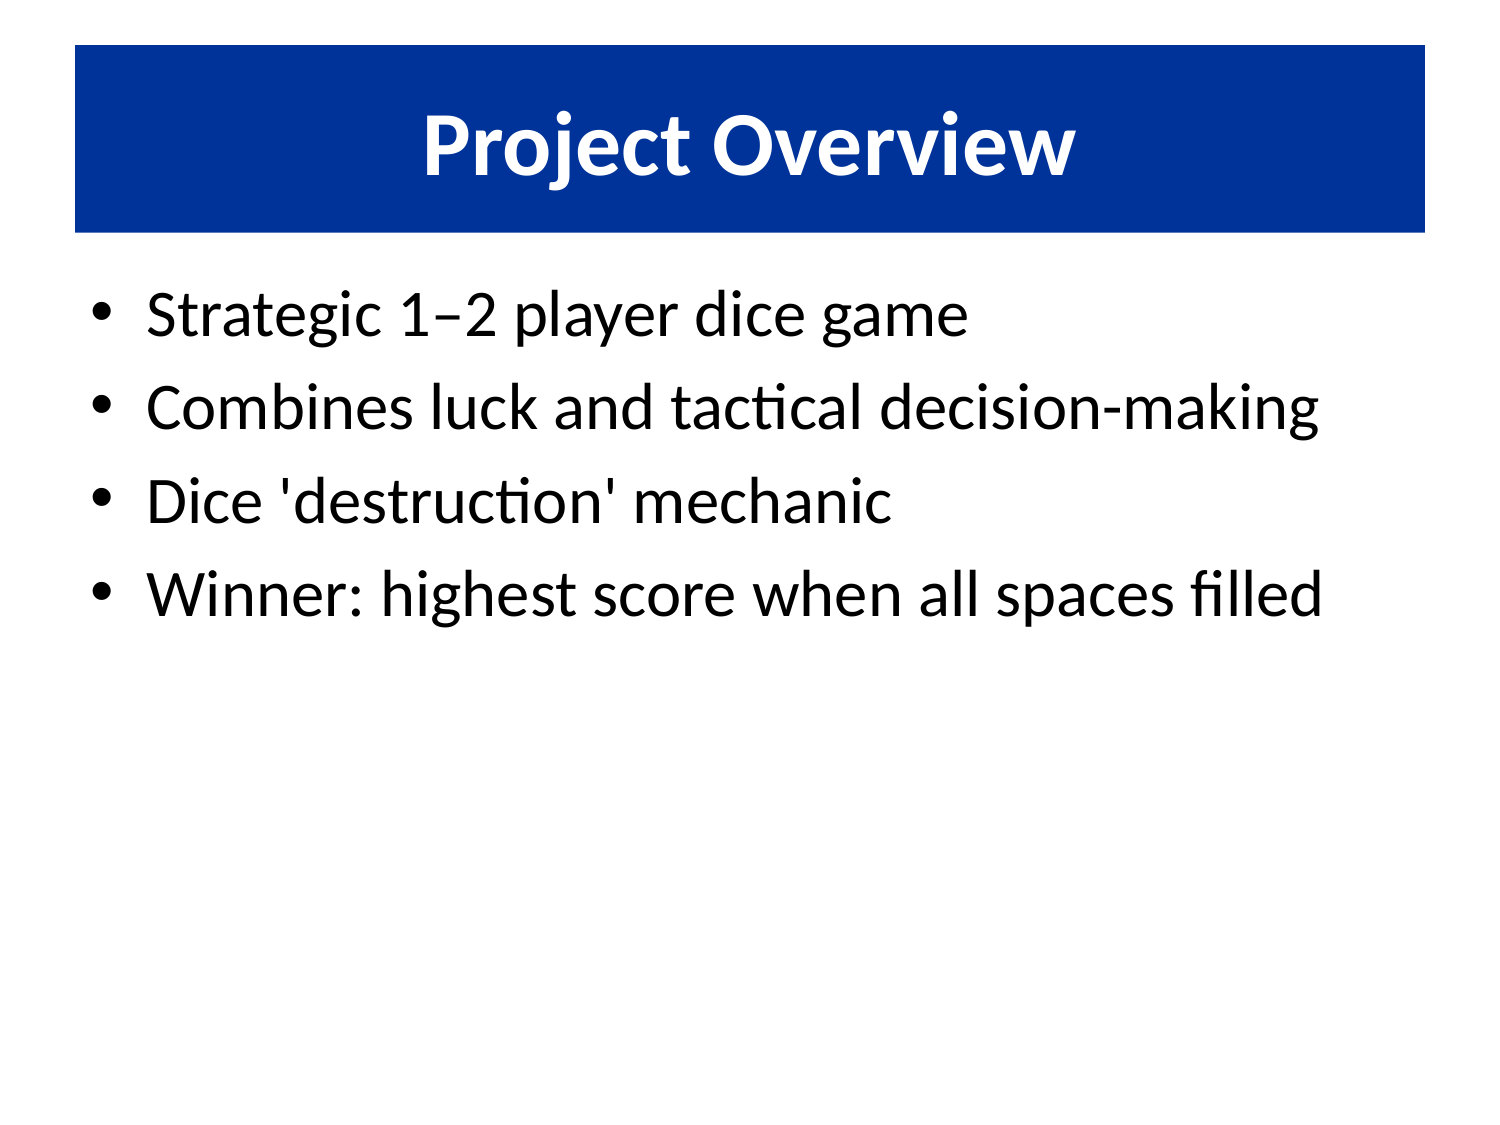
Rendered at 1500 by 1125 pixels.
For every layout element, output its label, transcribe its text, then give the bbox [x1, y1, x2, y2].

title Project Overview [75, 45, 1425, 233]
list Strategic 1–2 player dice game Combines luck and tactical decision-making Dice 'destruction' mechanic Winner: highest score when all spaces filled [75, 262, 1425, 1005]
